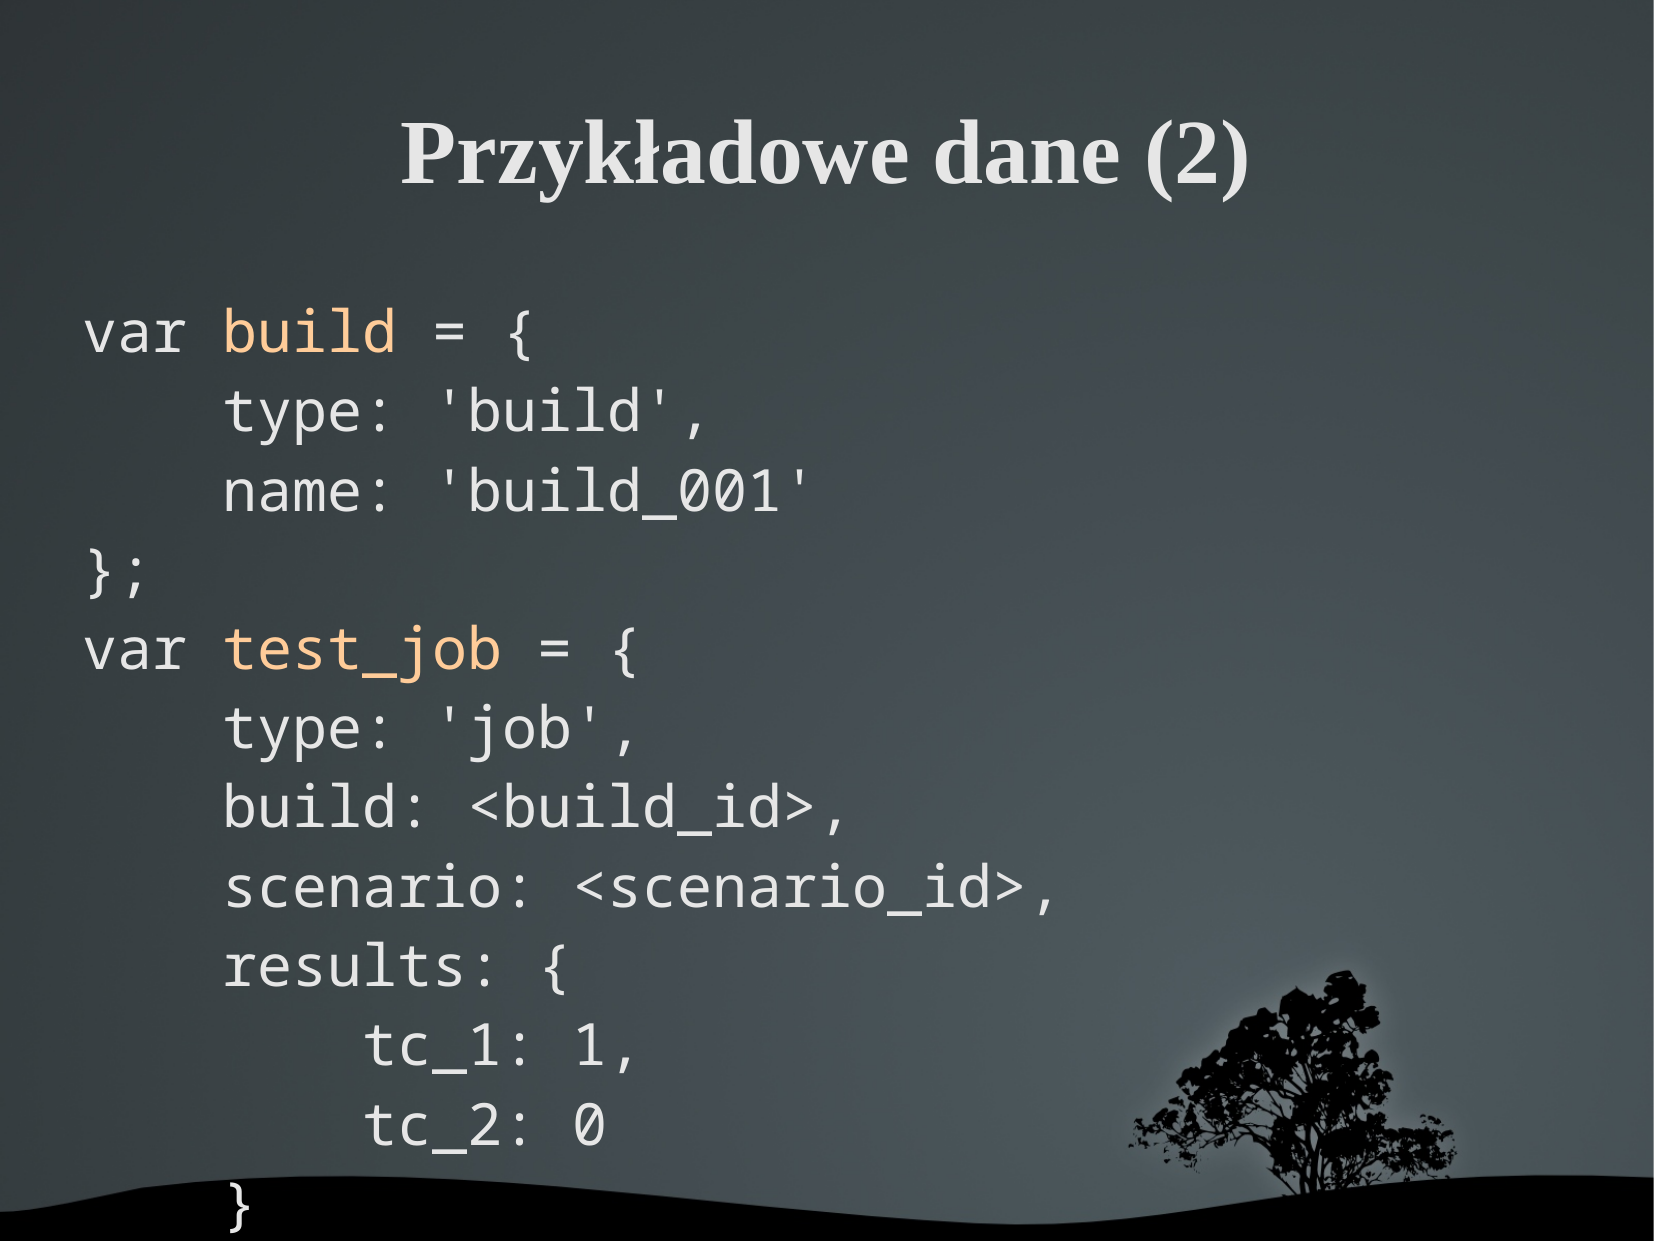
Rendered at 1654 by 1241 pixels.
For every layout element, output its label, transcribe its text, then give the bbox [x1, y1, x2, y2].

list var build = { type: 'build', name: 'build_001' }; var test_job = { type: 'job', build: <build_id>, scenario: <scenario_id>, results: { tc_1: 1, tc_2: 0 } }; [82, 290, 1571, 1123]
title Przykładowe dane (2) [82, 56, 1571, 250]
picture [0, 0, 1654, 1241]
